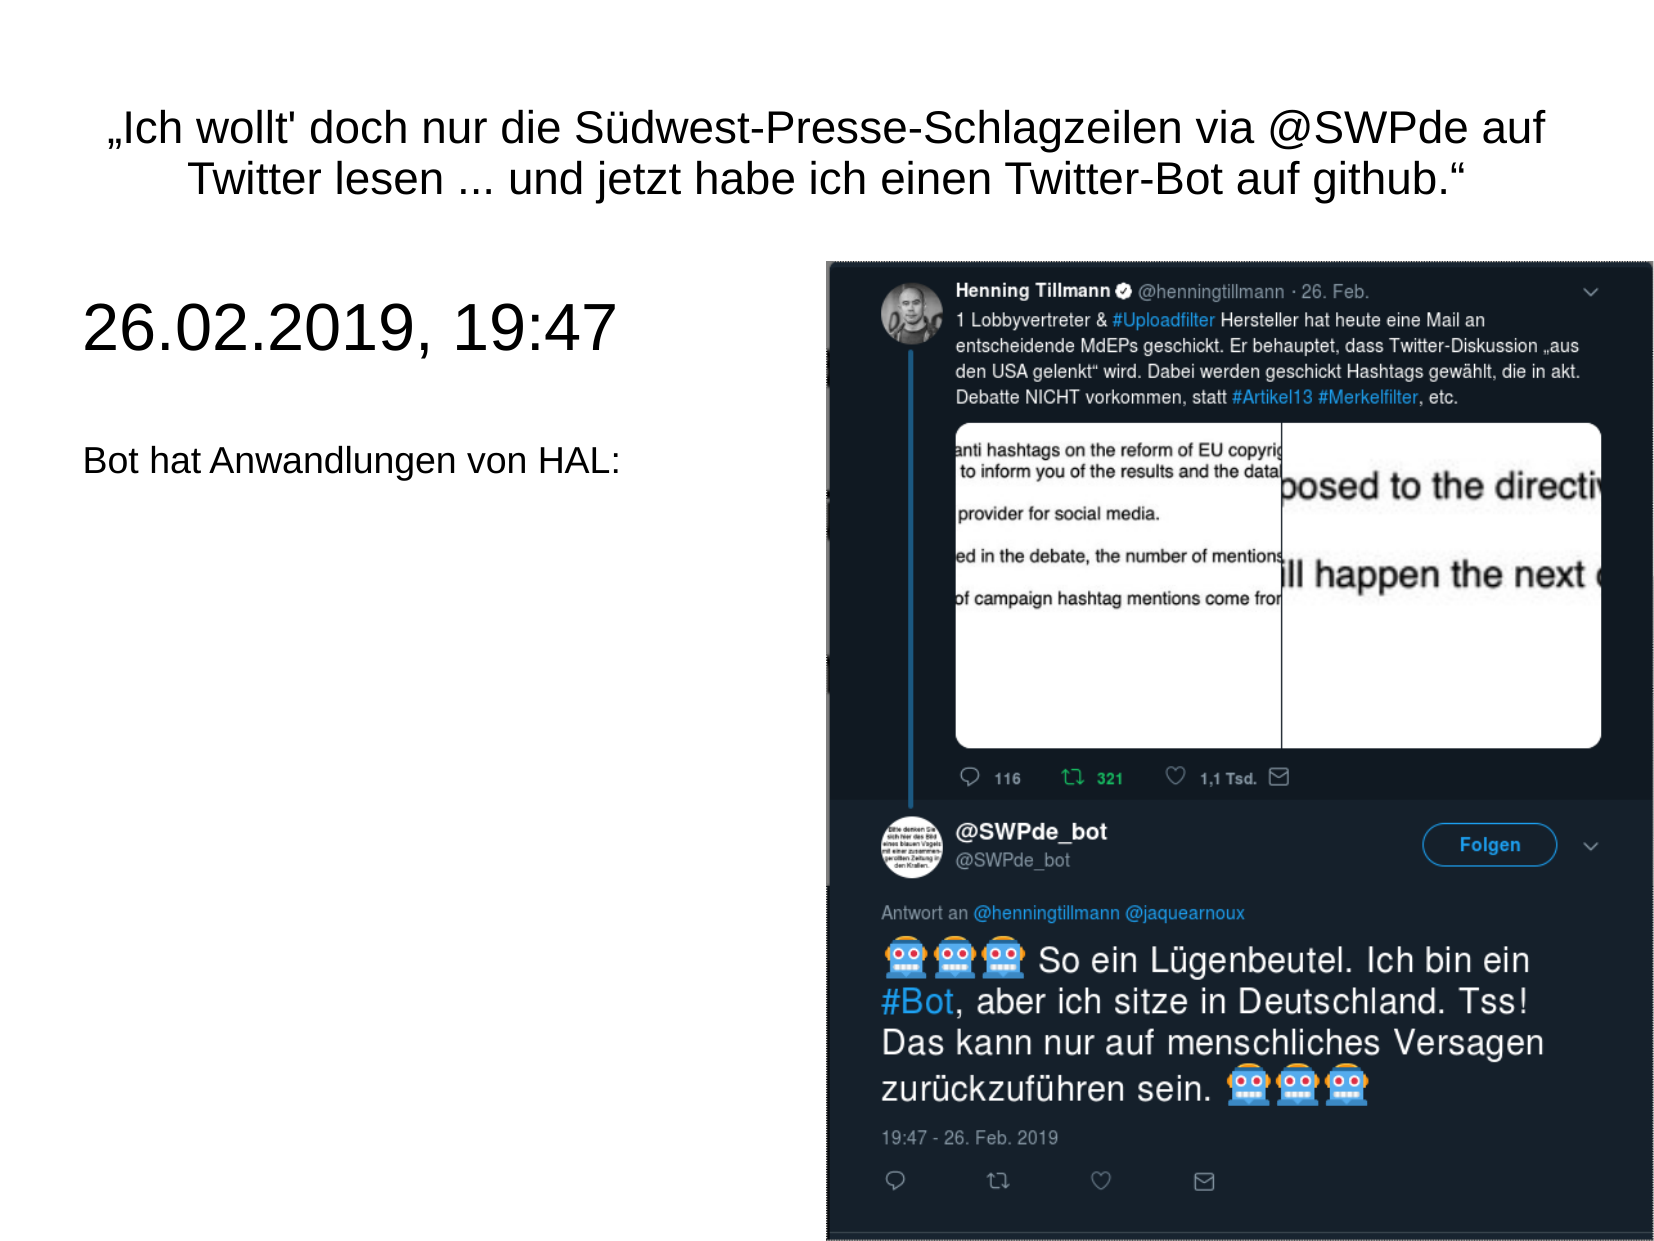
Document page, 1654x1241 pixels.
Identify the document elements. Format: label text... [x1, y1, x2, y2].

subtitle 26.02.2019, 19:47 Bot hat Anwandlungen von HAL: [82, 290, 826, 1010]
picture [826, 261, 1654, 1241]
title „Ich wollt' doch nur die Südwest-Presse-Schlagzeilen via @SWPde auf Twitter lesen ... und jetzt habe ich einen Twitter-Bot auf github.“ [82, 49, 1571, 257]
